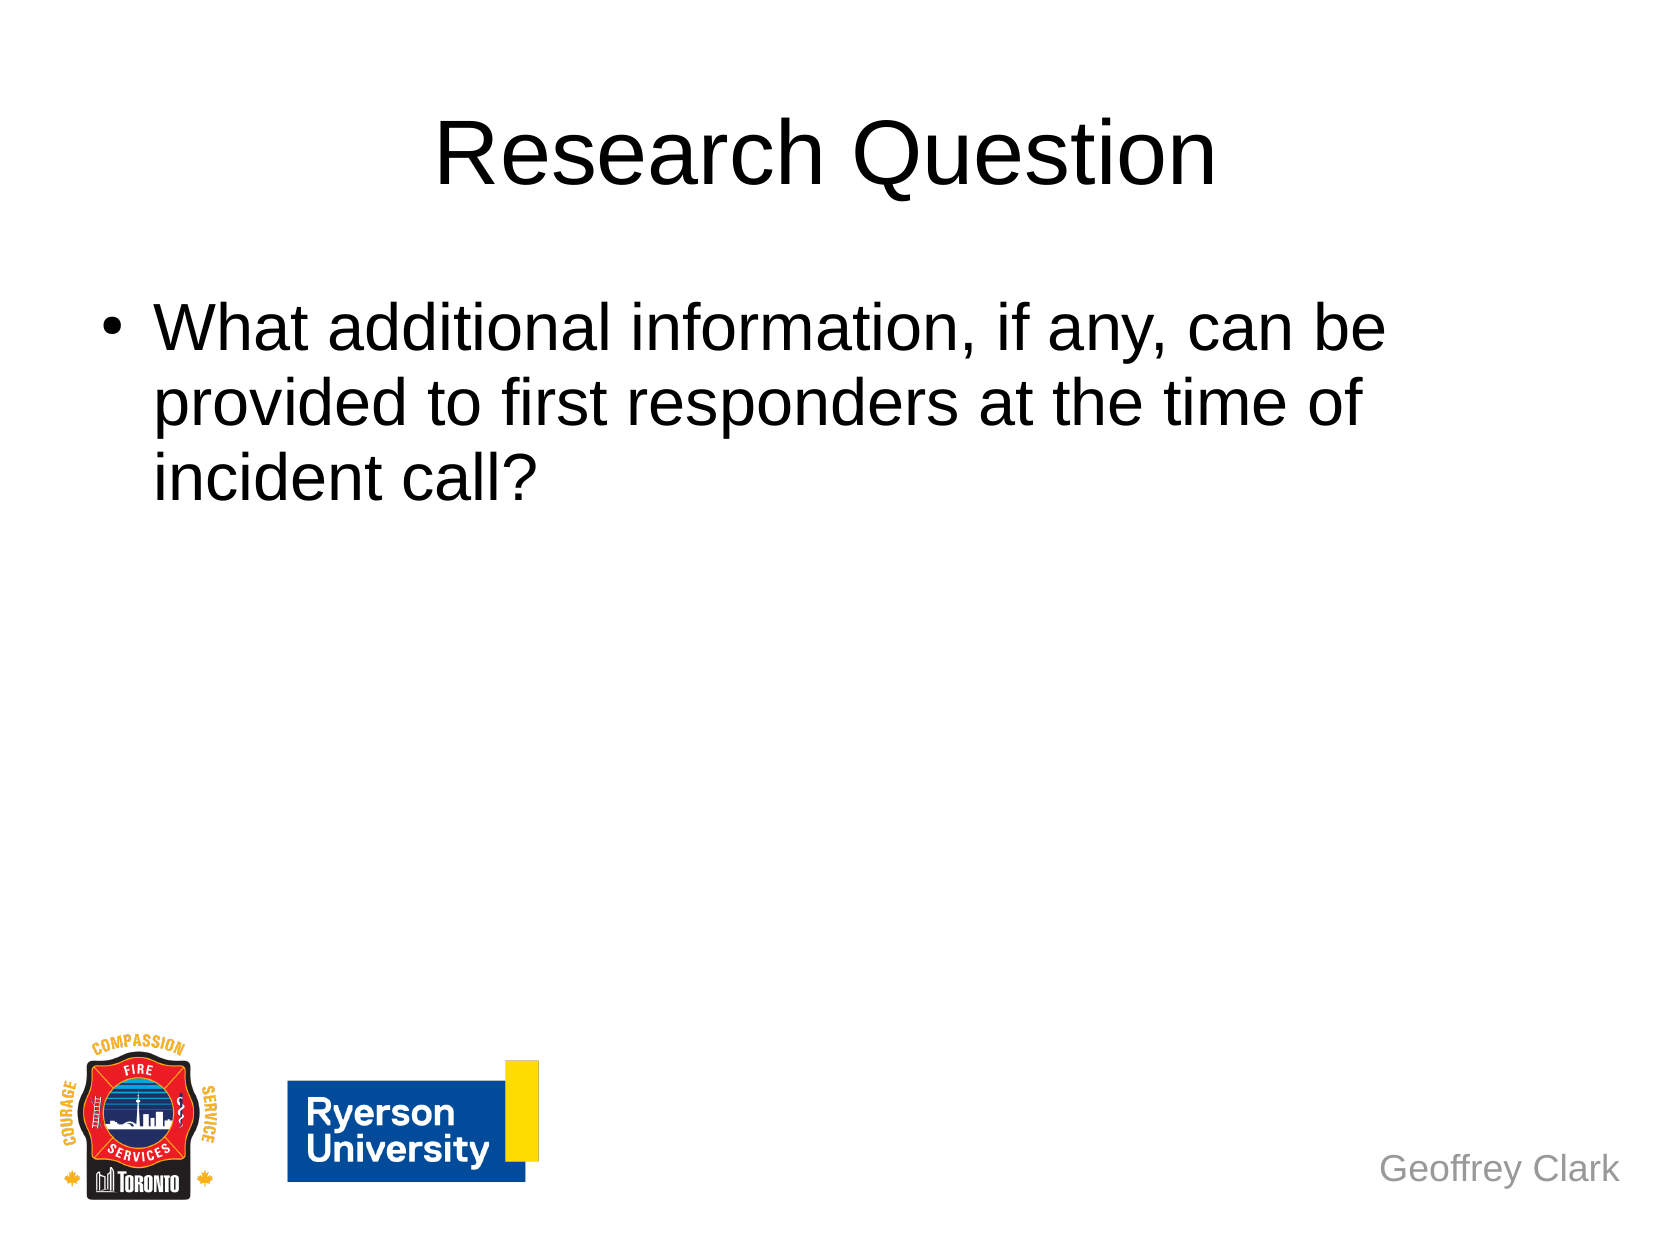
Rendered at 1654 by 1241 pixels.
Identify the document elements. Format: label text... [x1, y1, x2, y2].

list What additional information, if any, can be provided to first responders at the time of incident call? [82, 290, 1571, 1010]
text_box Geoffrey Clark [1364, 1140, 1636, 1197]
title Research Question [82, 49, 1571, 257]
picture [254, 1027, 571, 1216]
picture [60, 1034, 217, 1200]
